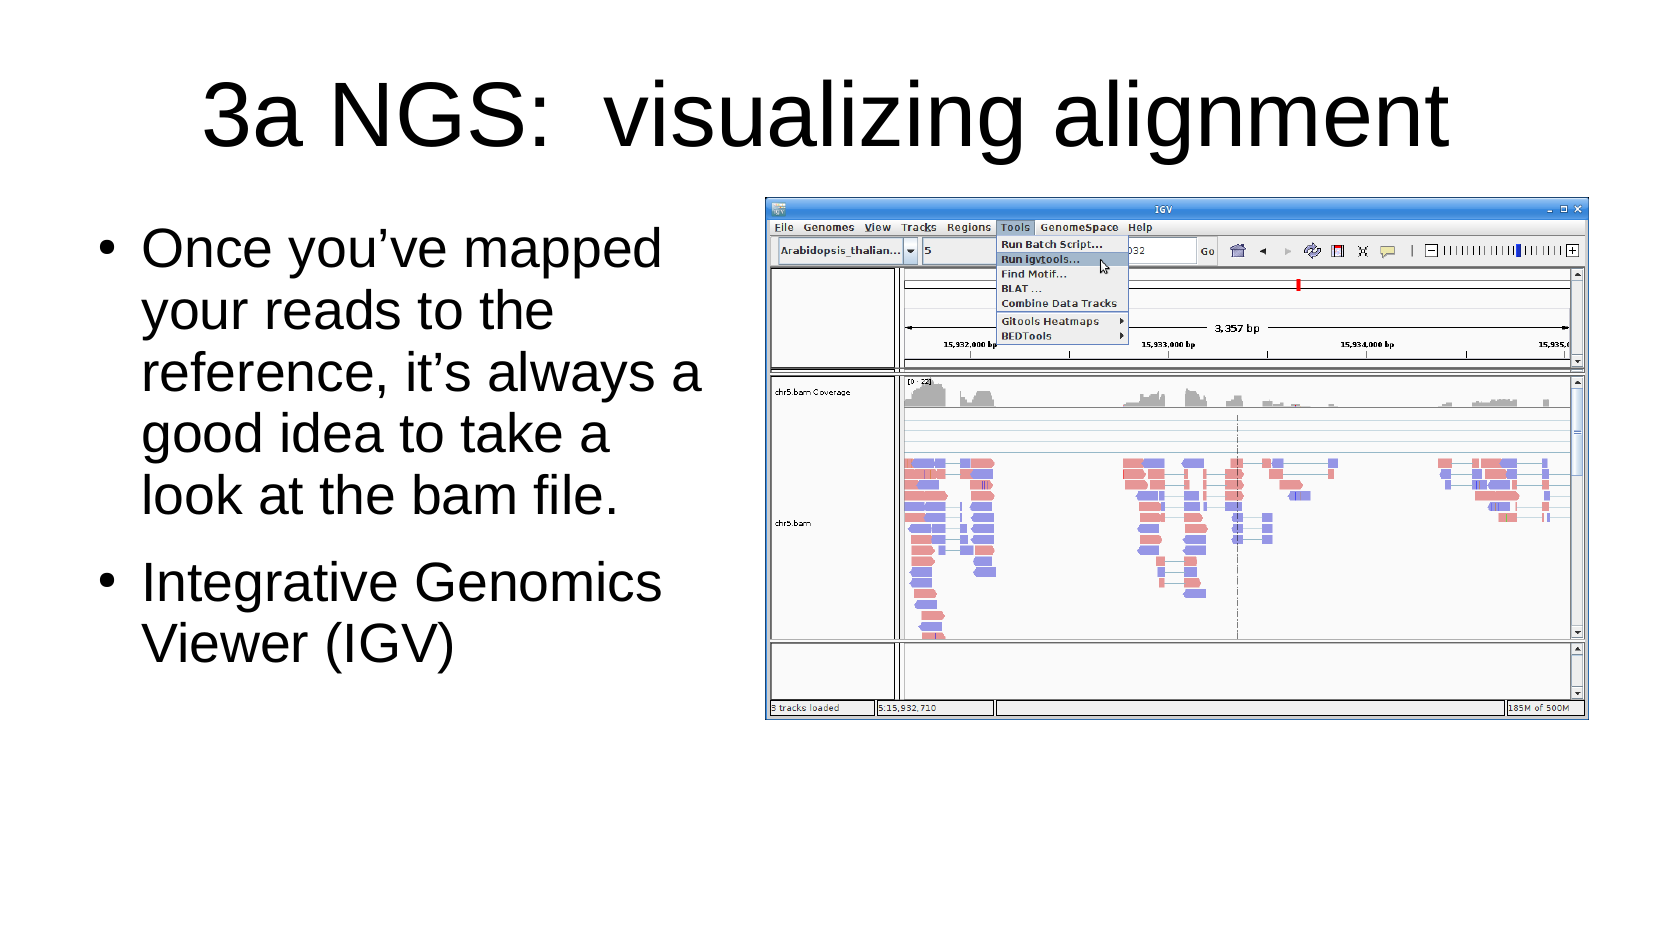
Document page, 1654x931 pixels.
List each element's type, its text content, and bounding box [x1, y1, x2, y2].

list Once you’ve mapped your reads to the reference, it’s always a good idea to take a look at the bam file. Integrative Genomics Viewer (IGV) [82, 217, 706, 758]
picture [765, 197, 1589, 721]
title 3a NGS: visualizing alignment [82, 37, 1571, 193]
